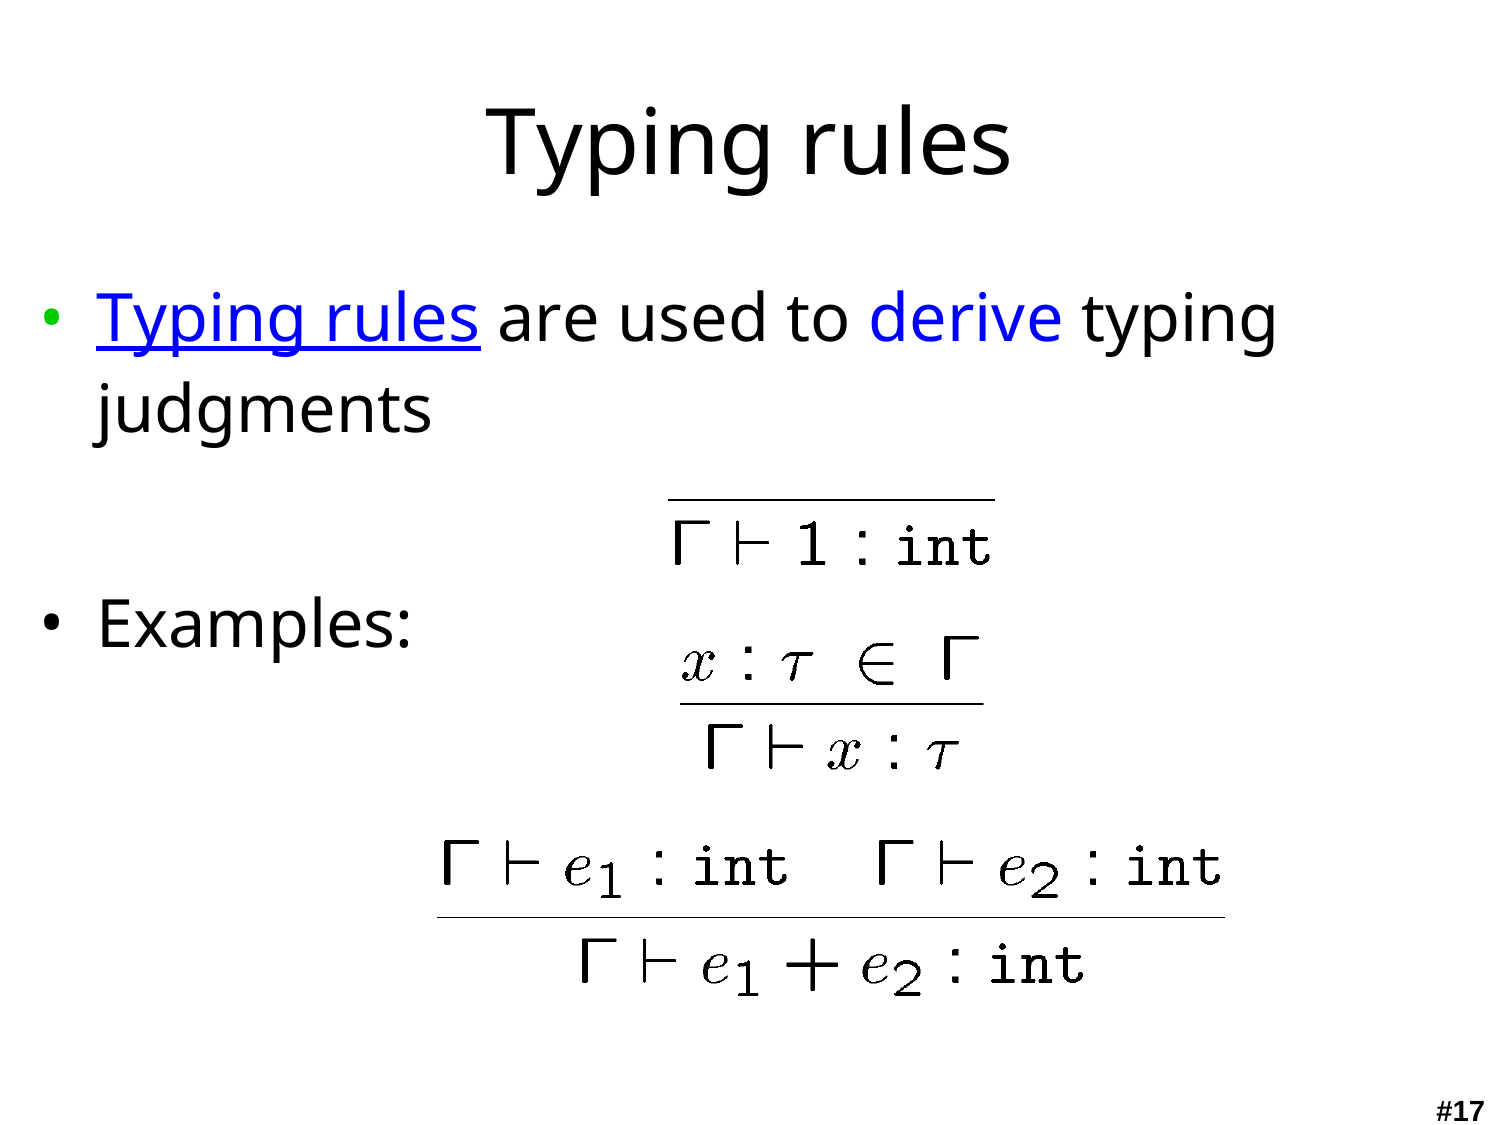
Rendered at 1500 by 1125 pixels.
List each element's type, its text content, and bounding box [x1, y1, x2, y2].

title Typing rules [24, 45, 1476, 233]
picture [437, 499, 1225, 998]
list Typing rules are used to derive typing judgments Examples: [24, 262, 1476, 622]
